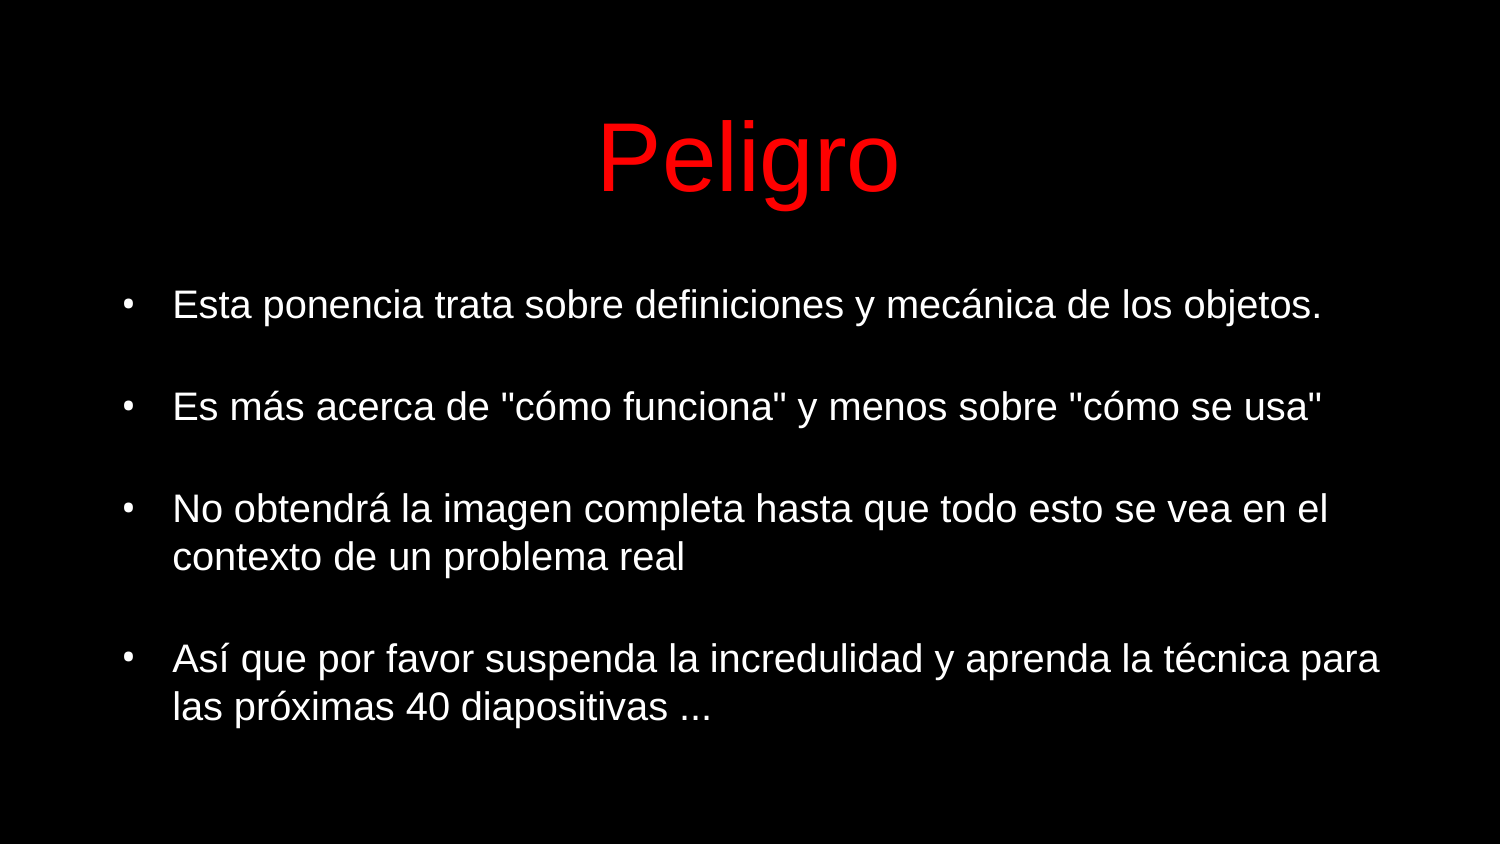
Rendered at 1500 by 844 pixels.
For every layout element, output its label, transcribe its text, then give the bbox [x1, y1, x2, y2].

title Peligro [106, 70, 1393, 235]
list Esta ponencia trata sobre definiciones y mecánica de los objetos. Es más acerca de "cómo funciona" y menos sobre "cómo se usa" No obtendrá la imagen completa hasta que todo esto se vea en el contexto de un problema real Así que por favor suspenda la incredulidad y aprenda la técnica para las próximas 40 diapositivas ... [106, 240, 1393, 767]
